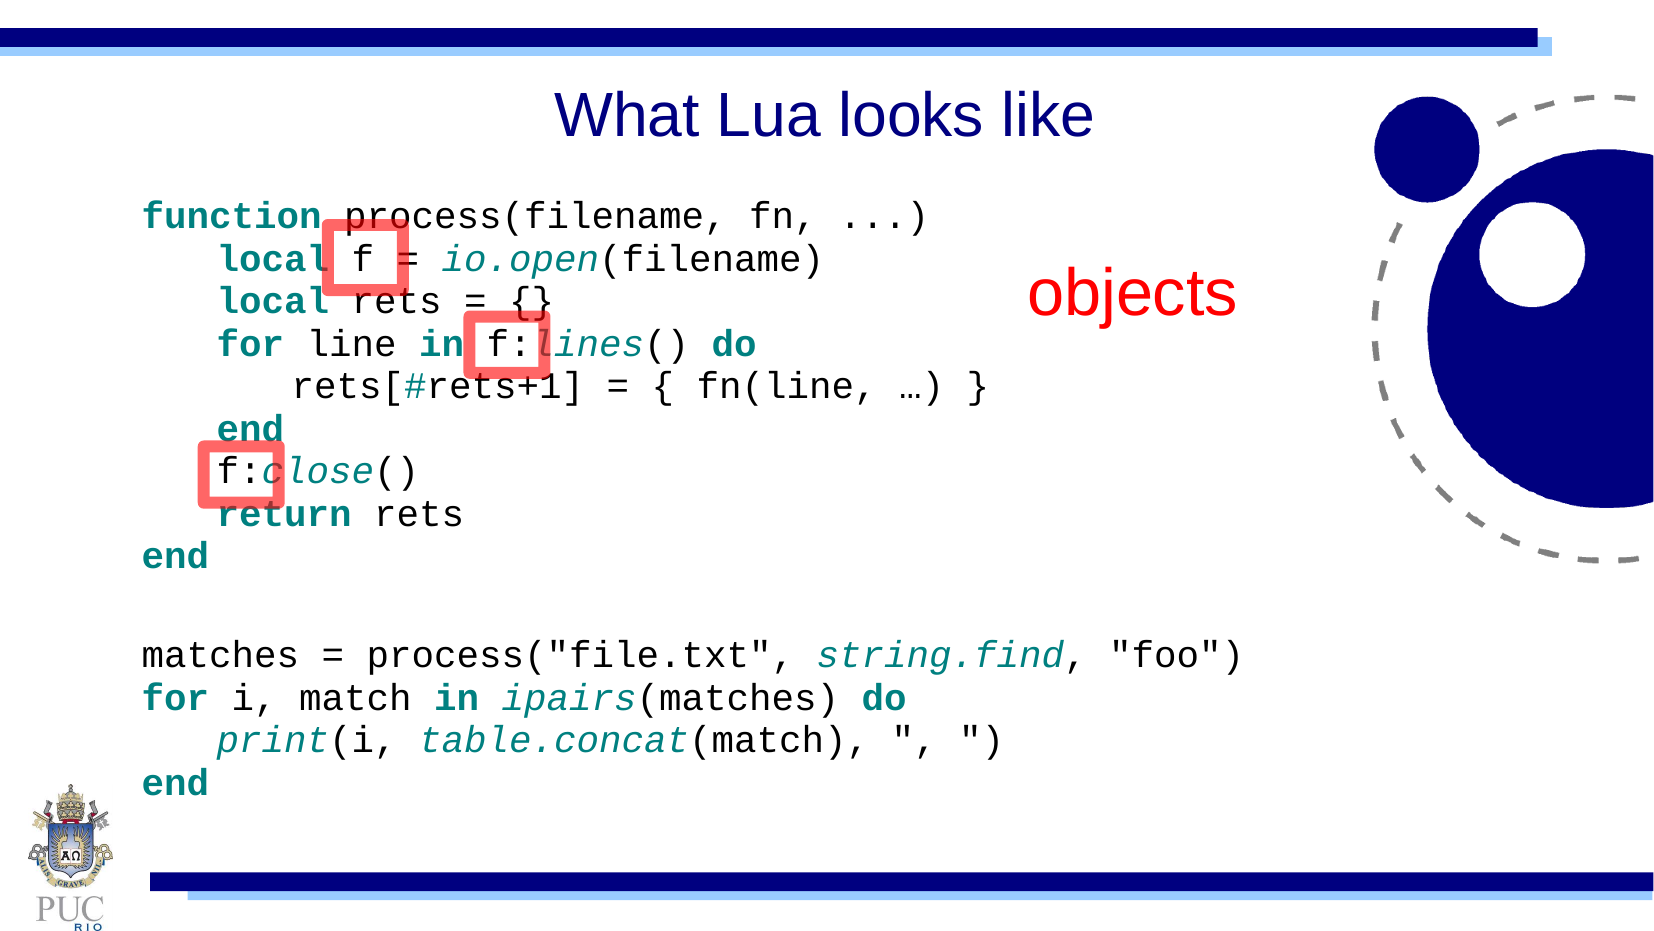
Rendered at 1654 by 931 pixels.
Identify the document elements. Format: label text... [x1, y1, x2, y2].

picture [28, 784, 113, 931]
title What Lua looks like [37, 37, 1613, 193]
text_box objects [1012, 247, 1255, 338]
picture [1347, 47, 1654, 582]
subtitle function process(filename, fn, ...) local f = io.open(filename) local rets = {} for line in f:lines() do rets[#rets+1] = { fn(line, …) } end f:close() return rets end matches = process("file.txt", string.find, "foo") for i, match in ipairs(matches) do print(i, table.concat(match), ", ") end [141, 197, 1630, 807]
